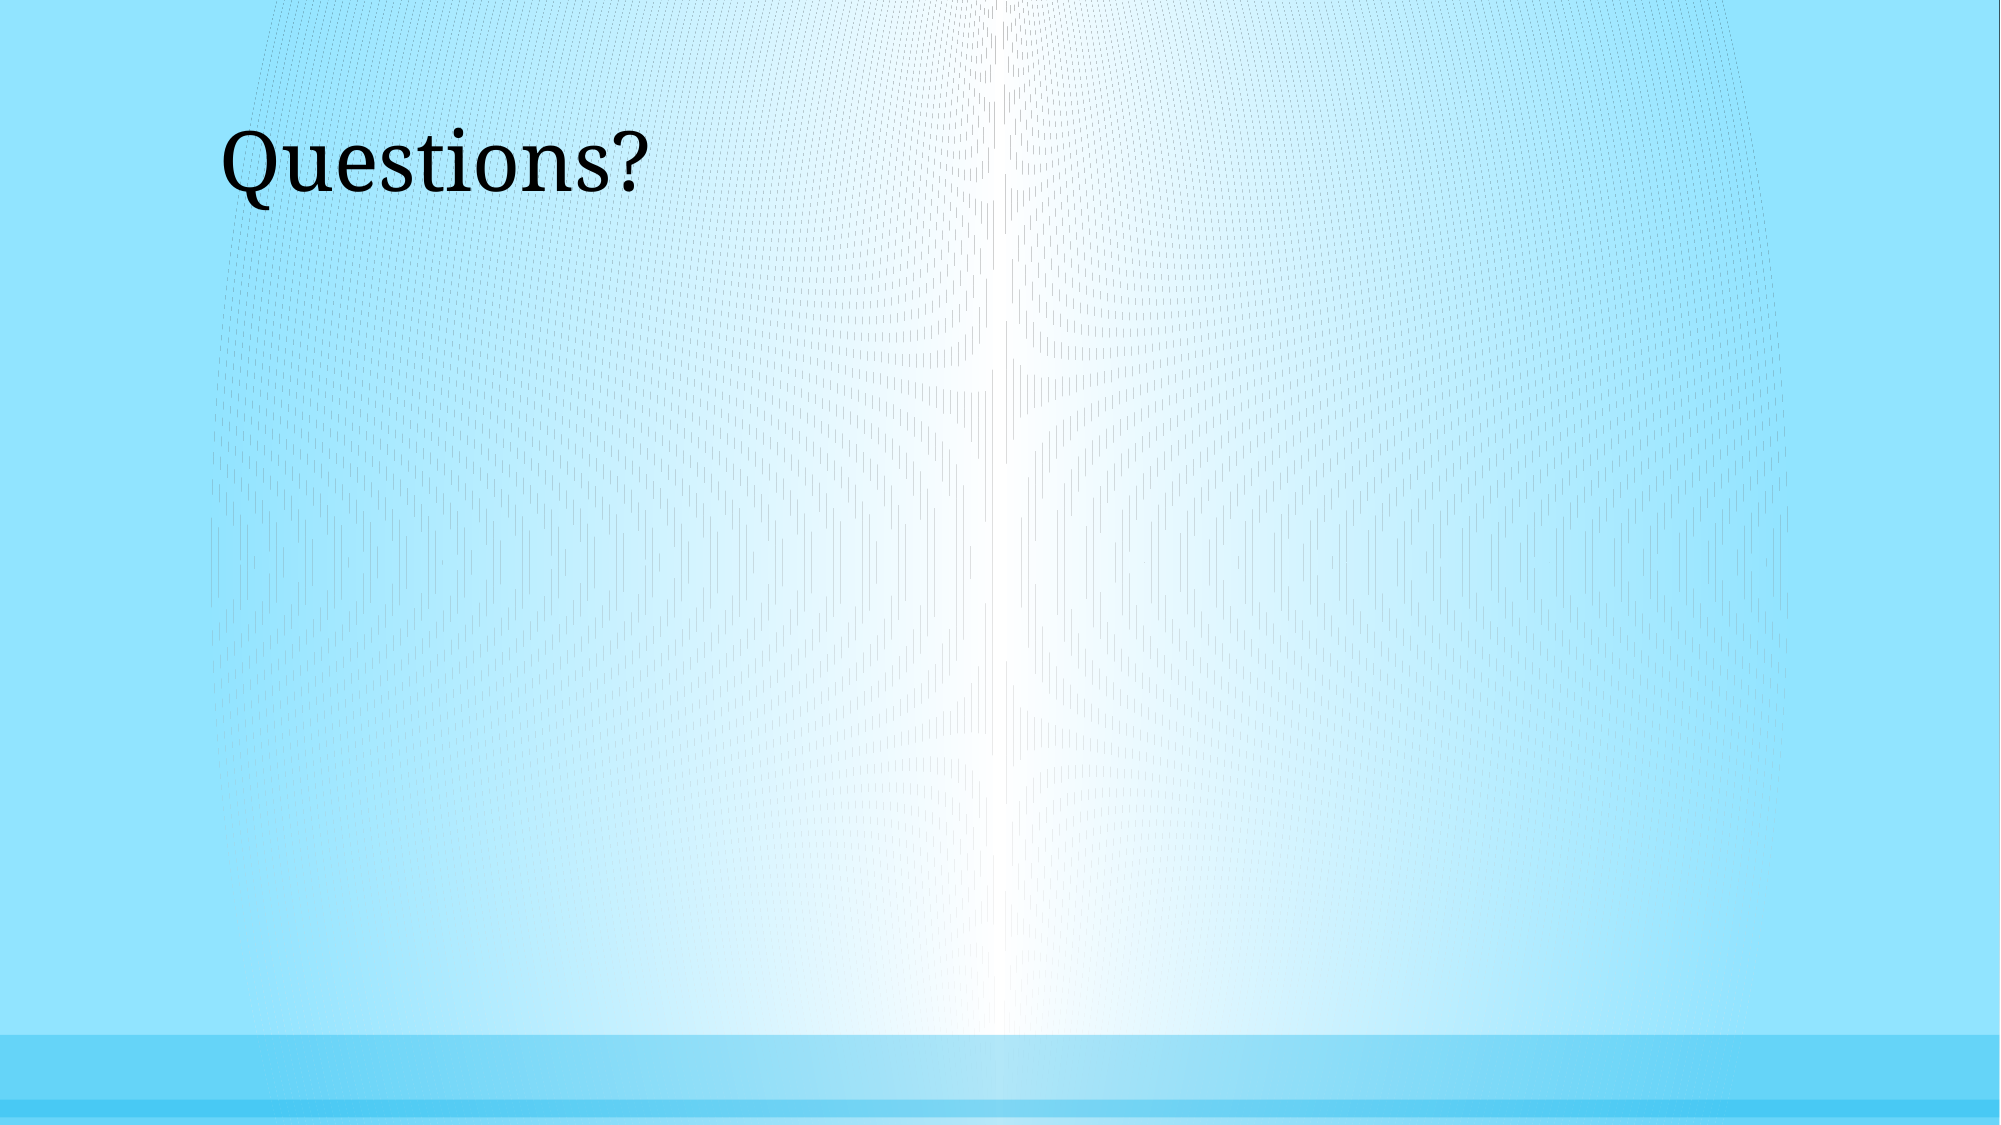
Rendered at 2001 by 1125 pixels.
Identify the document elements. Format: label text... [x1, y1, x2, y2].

title Questions? [219, 71, 1780, 251]
